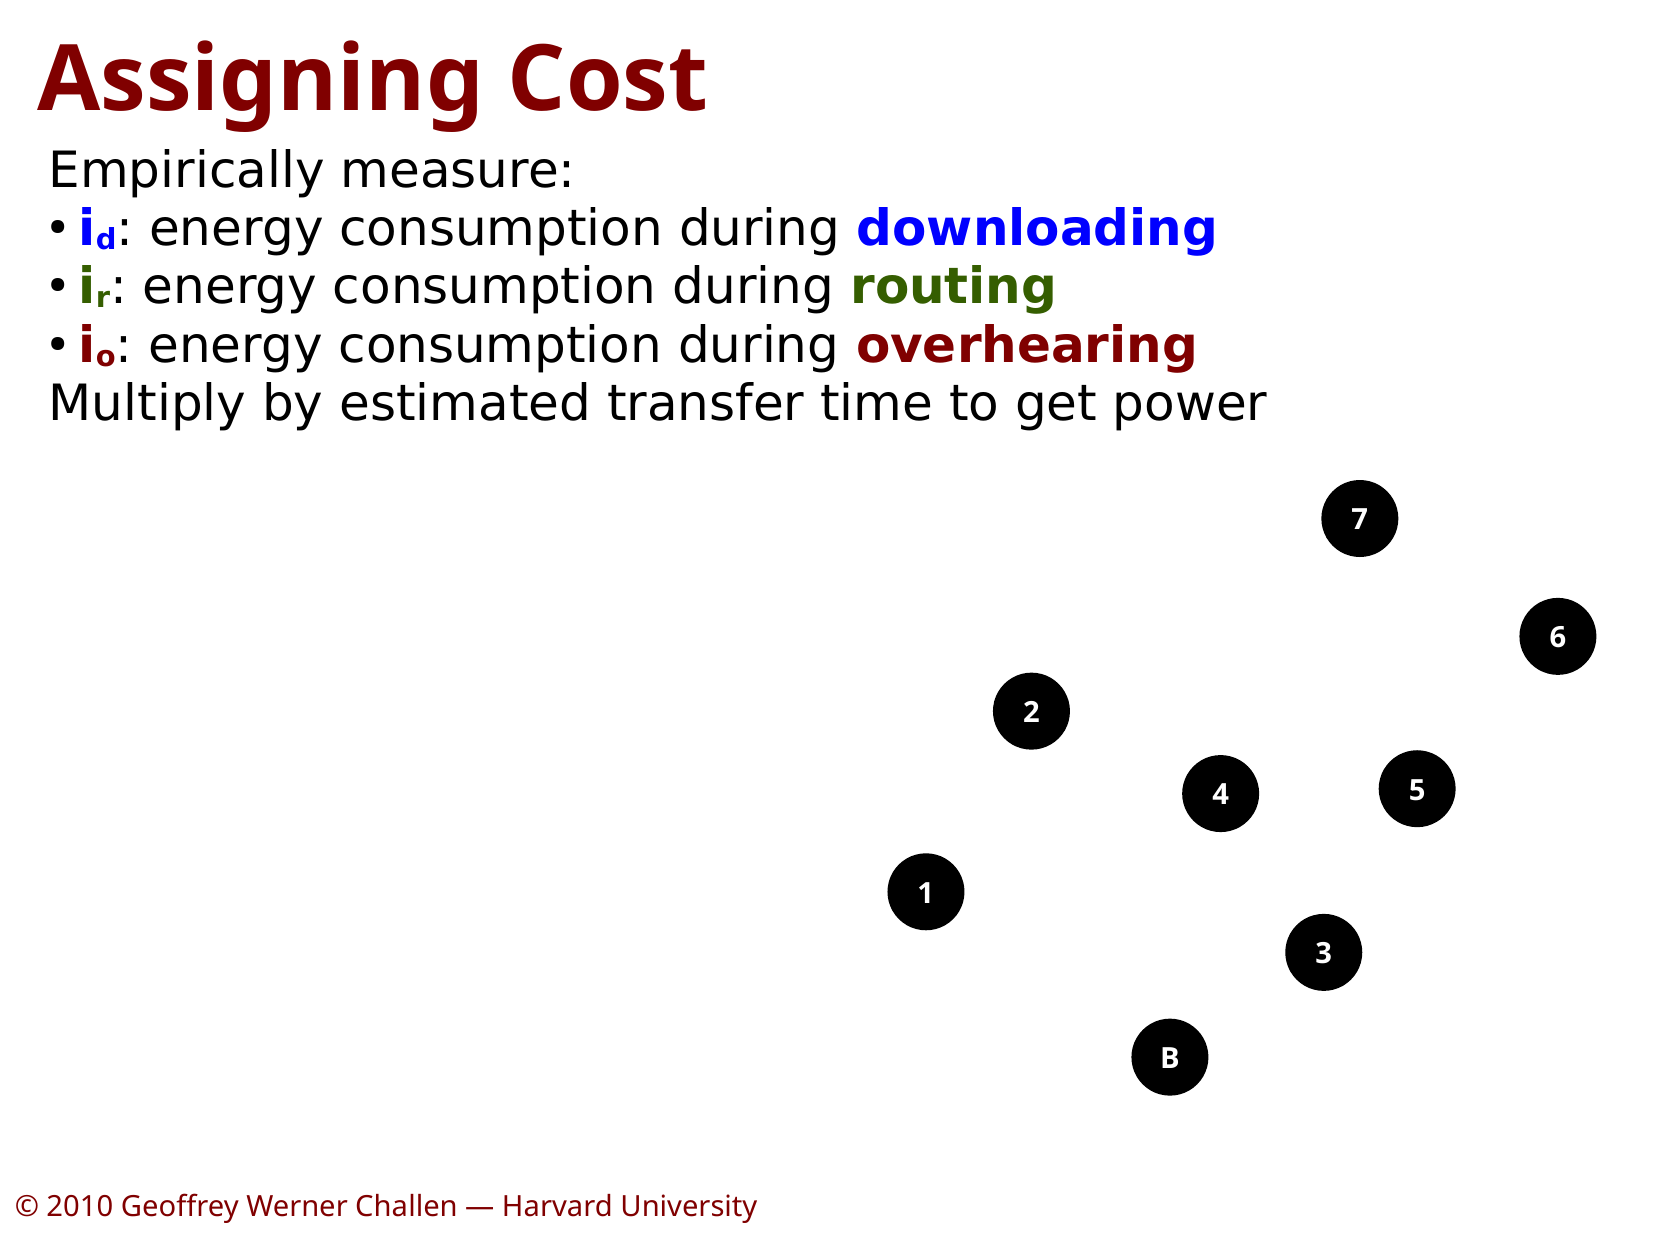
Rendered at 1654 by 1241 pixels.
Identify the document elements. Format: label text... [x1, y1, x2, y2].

text_box 1 [887, 853, 965, 931]
title Assigning Cost [0, 0, 1654, 151]
text_box 5 [1378, 750, 1456, 828]
text_box B [1131, 1018, 1209, 1096]
text_box 6 [1519, 597, 1597, 675]
text_box 3 [1285, 913, 1363, 991]
text_box Empirically measure: id: energy consumption during downloading ir: energy consumption during routing io: energy consumption during overhearing Multiply by estimated transfer time to get power [33, 151, 1580, 488]
text_box 4 [1182, 755, 1260, 833]
text_box 7 [1321, 480, 1399, 558]
text_box 2 [992, 672, 1070, 750]
